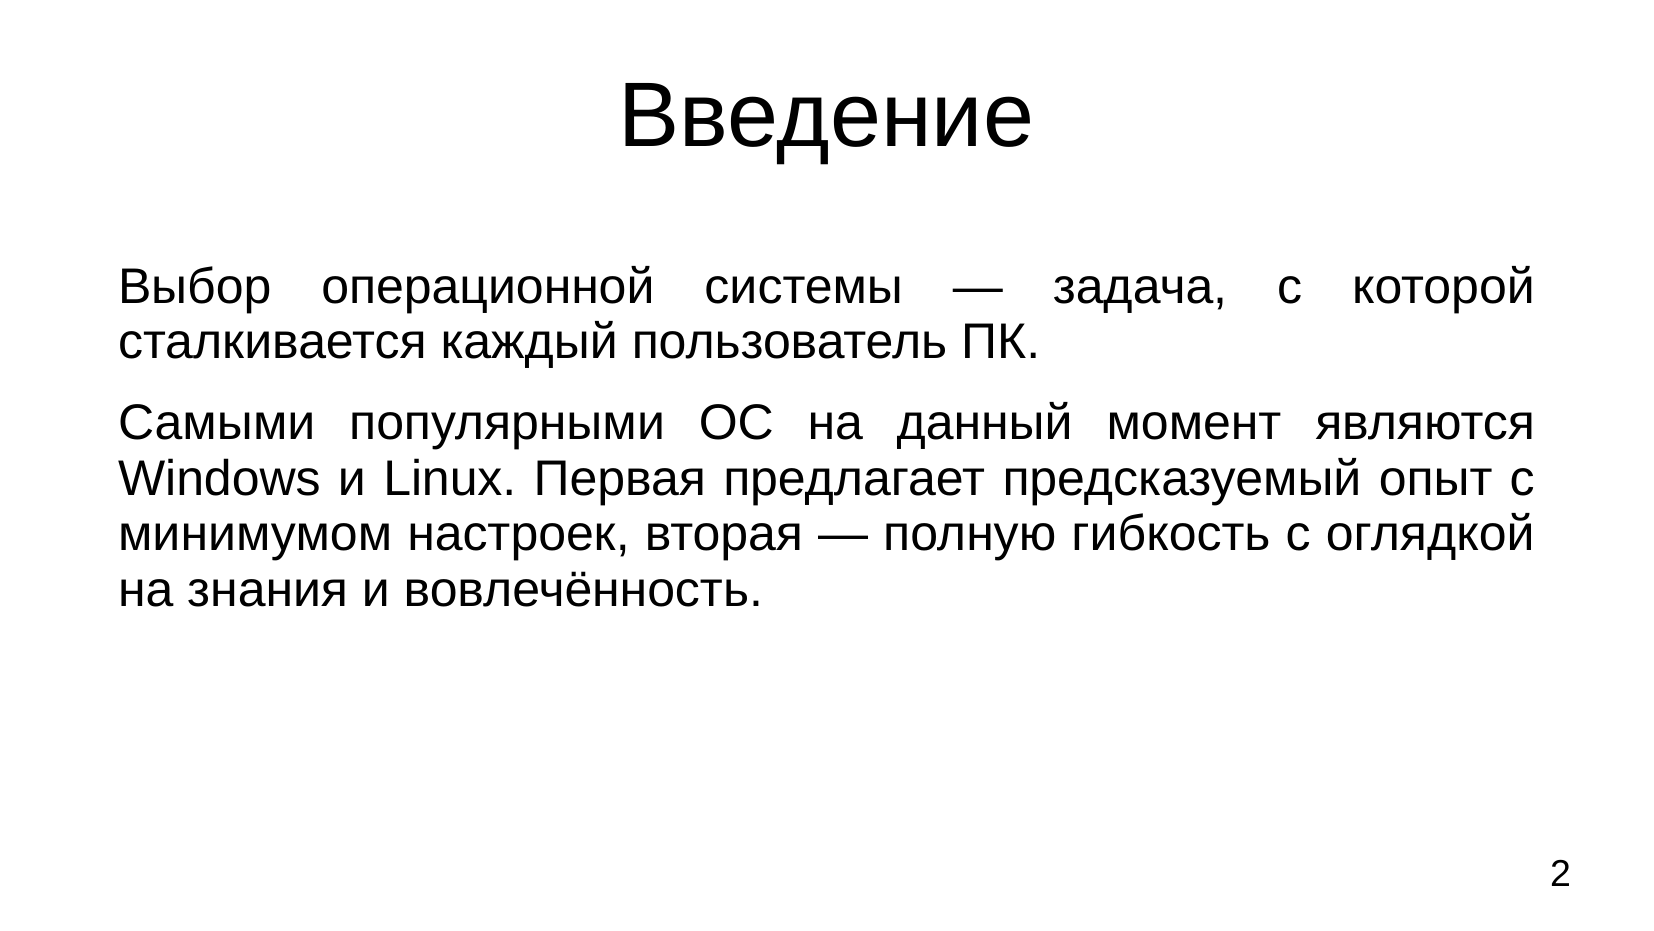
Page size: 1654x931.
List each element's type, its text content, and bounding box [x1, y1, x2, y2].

list Выбор операционной системы — задача, с которой сталкивается каждый пользователь ПК. Самыми популярными ОС на данный момент являются Windows и Linux. Первая предлагает предсказуемый опыт с минимумом настроек, вторая — полную гибкость с оглядкой на знания и вовлечённость. [118, 257, 1536, 798]
title Введение [82, 37, 1571, 193]
text_box <number> [1535, 845, 1654, 916]
